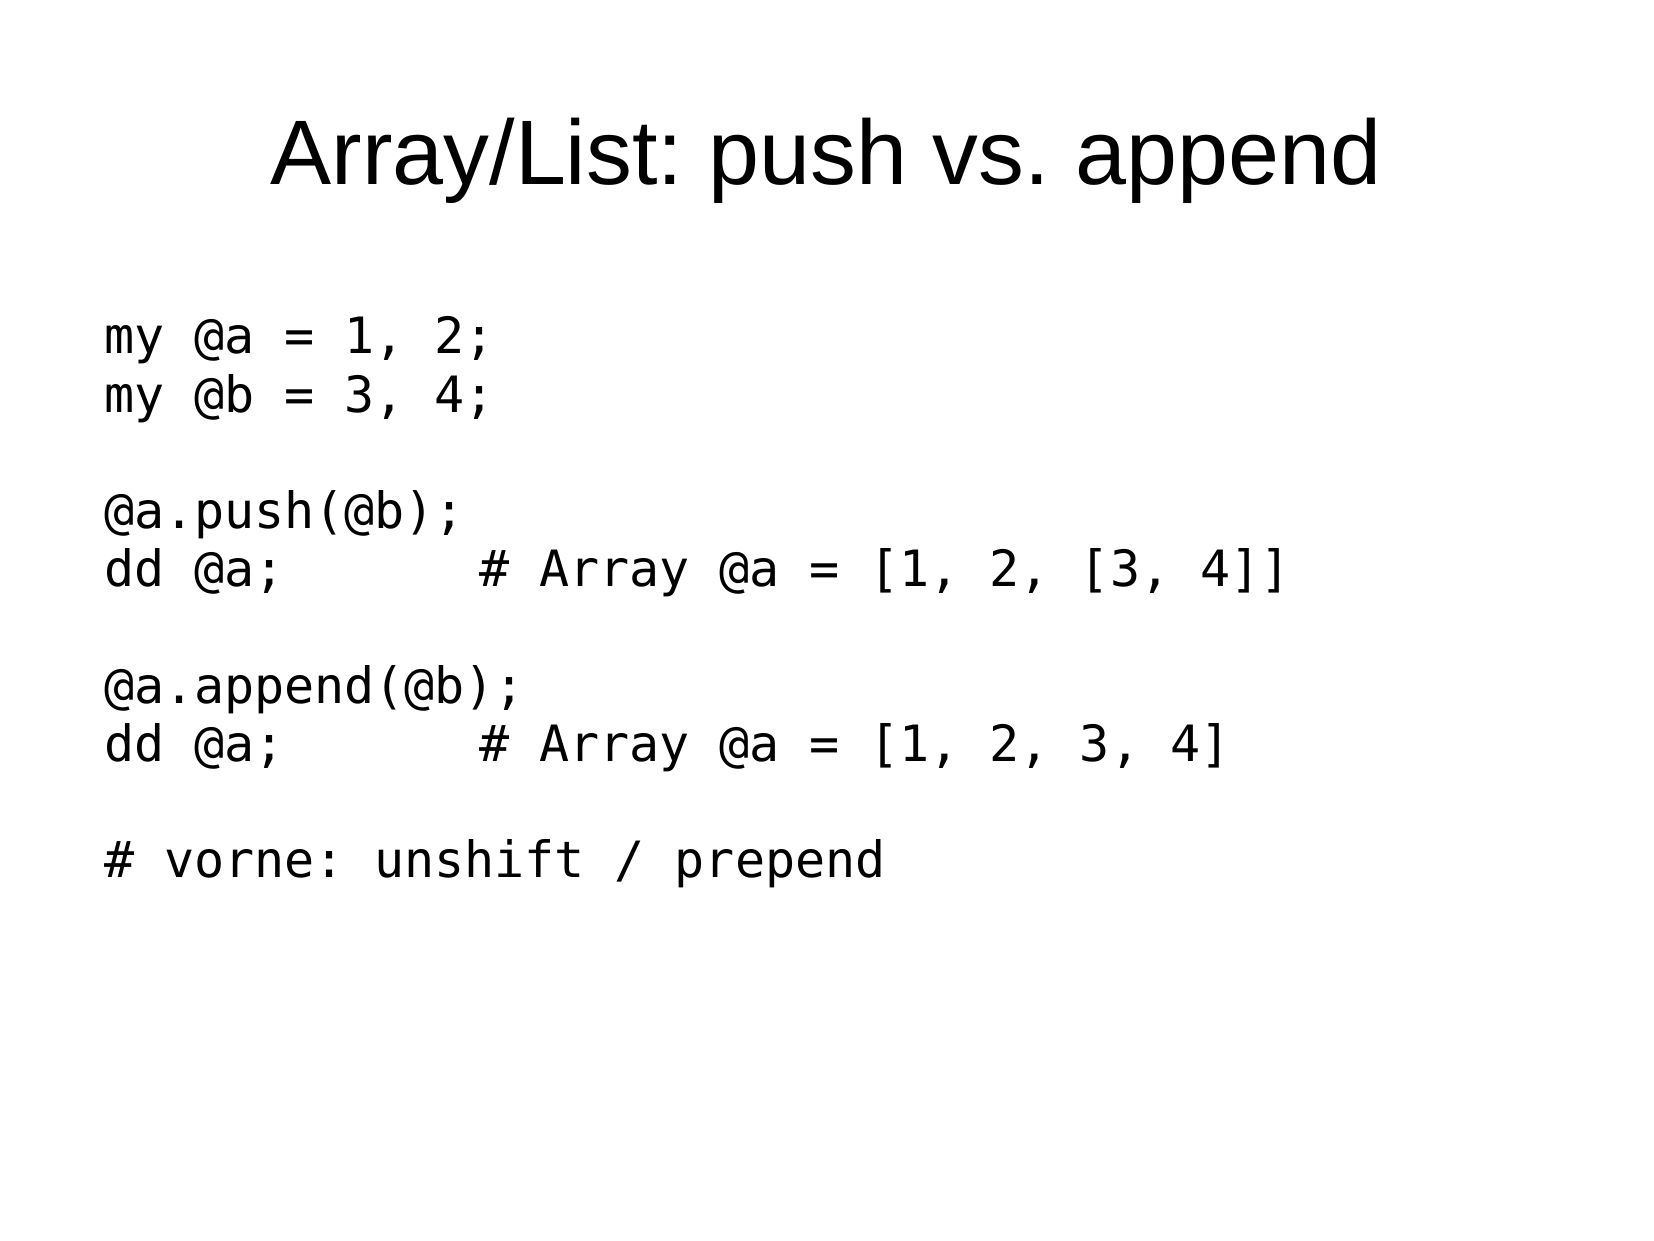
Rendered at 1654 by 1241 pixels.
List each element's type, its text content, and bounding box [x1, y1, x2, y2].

title Array/List: push vs. append [82, 49, 1571, 257]
text_box my @a = 1, 2; my @b = 3, 4; @a.push(@b); dd @a; # Array @a = [1, 2, [3, 4]] @a.append(@b); dd @a; # Array @a = [1, 2, 3, 4] # vorne: unshift / prepend [90, 300, 1501, 905]
